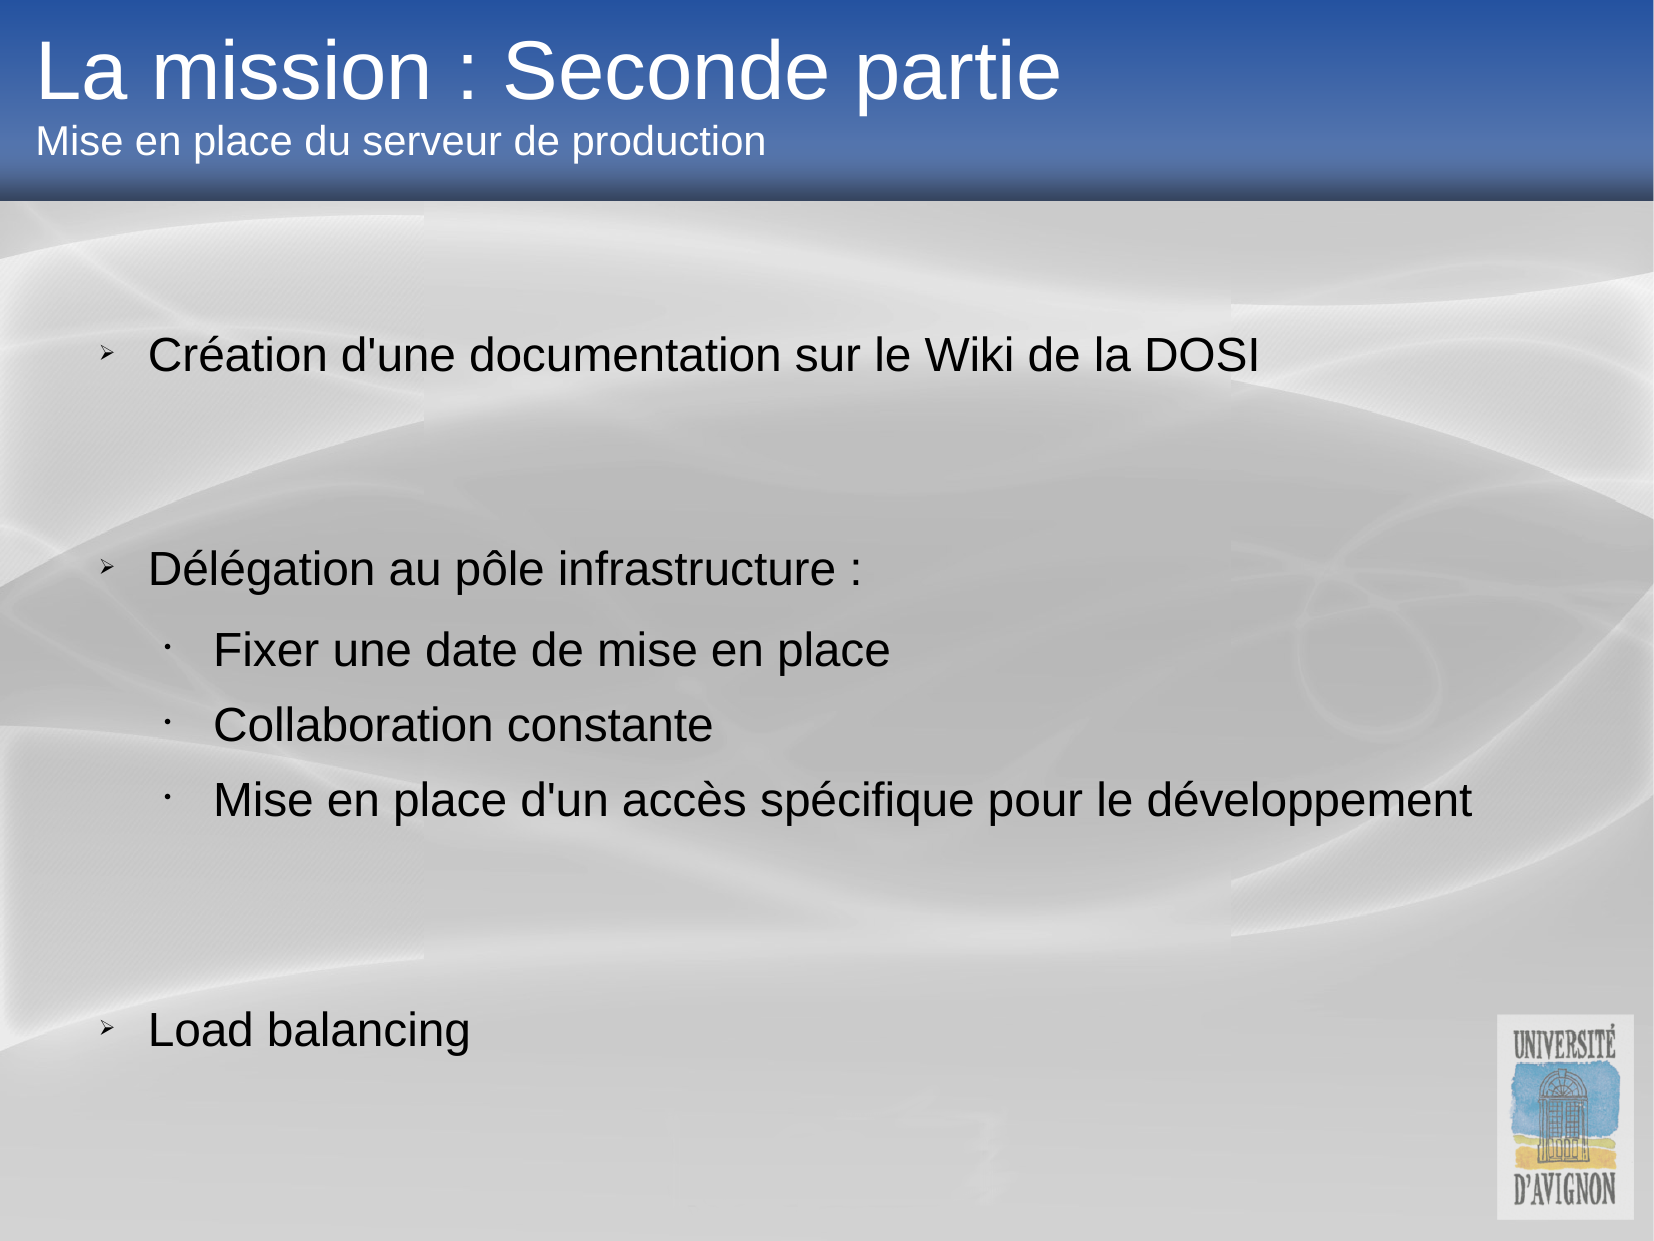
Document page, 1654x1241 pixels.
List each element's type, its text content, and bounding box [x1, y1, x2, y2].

picture [0, 0, 1654, 1241]
list Création d'une documentation sur le Wiki de la DOSI Délégation au pôle infrastructure : Fixer une date de mise en place Collaboration constante Mise en place d'un accès spécifique pour le développement Load balancing [82, 248, 1571, 1067]
title La mission : Seconde partie Mise en place du serveur de production [35, 0, 1498, 213]
